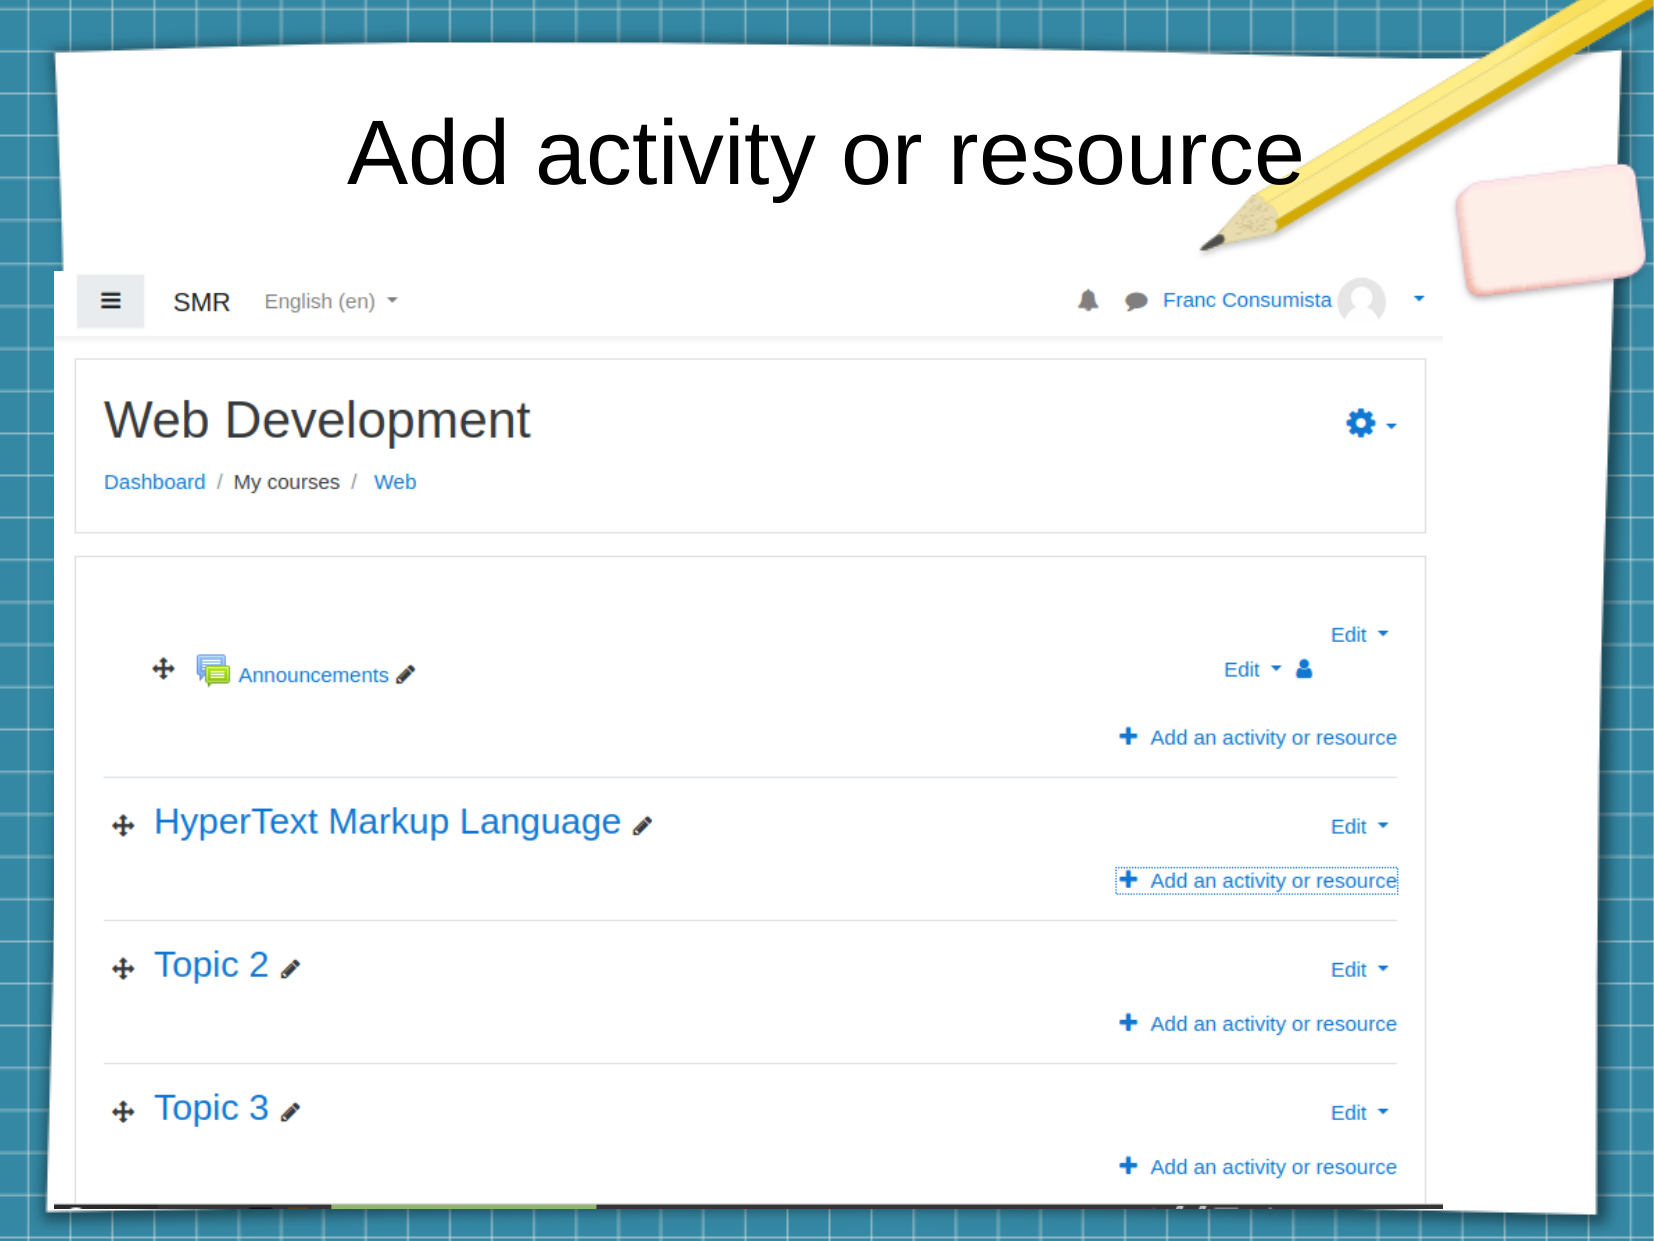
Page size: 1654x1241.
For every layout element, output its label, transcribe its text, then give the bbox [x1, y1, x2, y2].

title Add activity or resource [82, 49, 1572, 257]
picture [0, 0, 1654, 1241]
